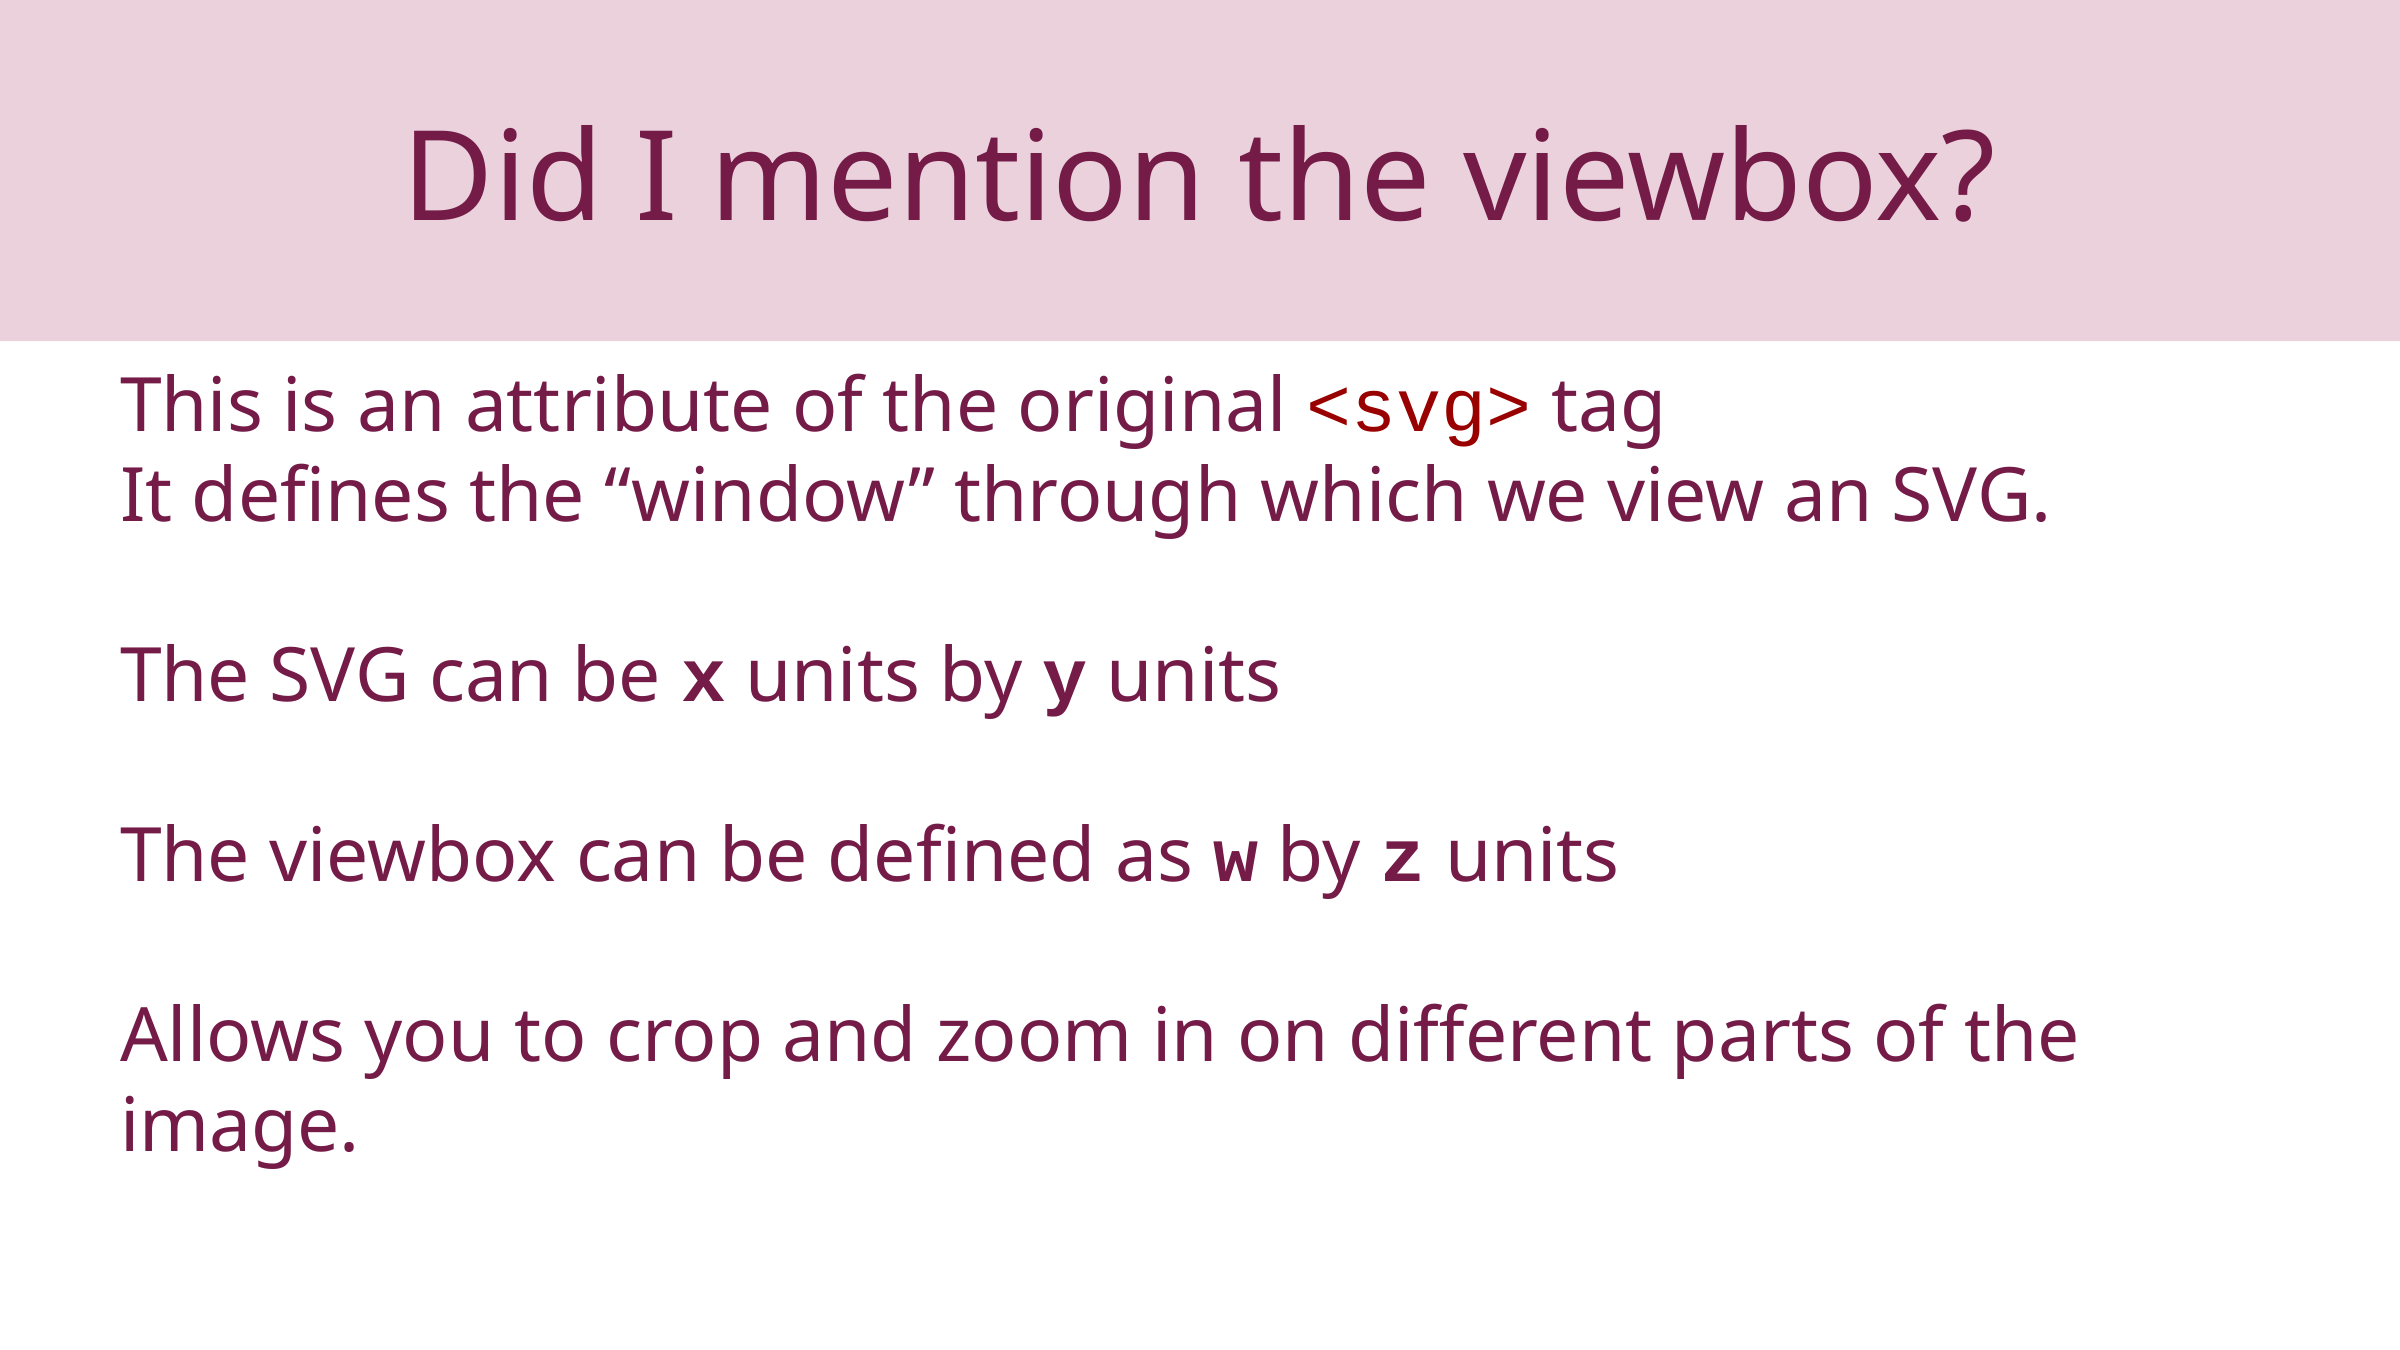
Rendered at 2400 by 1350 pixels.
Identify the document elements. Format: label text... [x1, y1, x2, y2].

text_box Did I mention the viewbox? [0, 0, 2400, 342]
text_box This is an attribute of the original <svg> tag It defines the “window” through which we view an SVG. The SVG can be x units by y units The viewbox can be defined as w by z units Allows you to crop and zoom in on different parts of the image. [120, 315, 2280, 1207]
